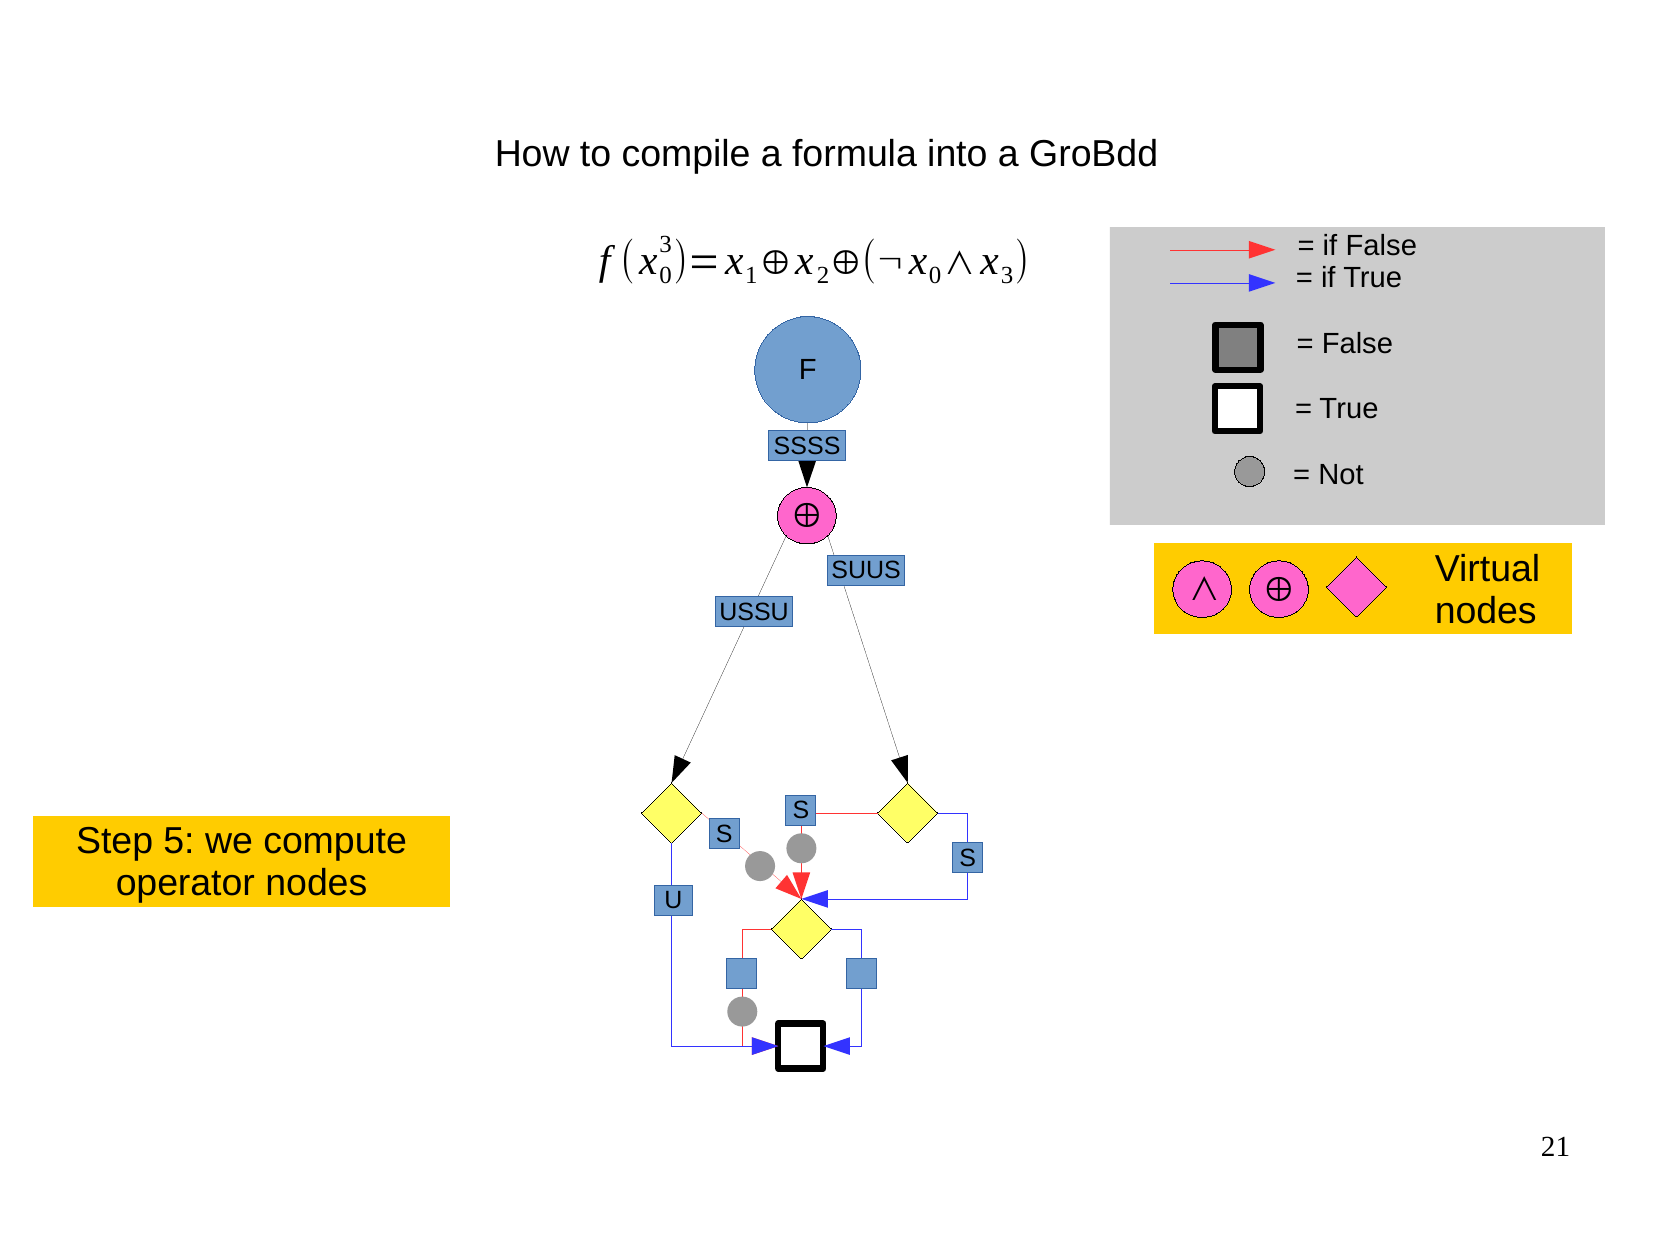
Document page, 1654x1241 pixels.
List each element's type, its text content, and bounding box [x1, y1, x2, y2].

title How to compile a formula into a GroBdd [82, 49, 1571, 257]
text_box SUUS [827, 555, 905, 586]
text_box [787, 537, 826, 544]
chart [1181, 563, 1229, 610]
text_box S [952, 842, 983, 873]
text_box [1154, 543, 1420, 634]
text_box [1234, 456, 1265, 487]
text_box [786, 833, 817, 864]
text_box [830, 498, 837, 533]
text_box U [654, 885, 693, 916]
text_box [877, 782, 938, 843]
text_box [727, 996, 758, 1027]
text_box [771, 899, 832, 959]
text_box [778, 1023, 824, 1069]
text_box = if False = if True = False = True = Not [1109, 227, 1605, 525]
text_box [846, 958, 877, 989]
text_box [745, 851, 776, 882]
text_box F [754, 316, 861, 423]
chart [1254, 563, 1302, 610]
text_box [1215, 386, 1261, 432]
text_box [777, 500, 782, 531]
text_box S [709, 818, 740, 849]
text_box SSSS [768, 430, 846, 461]
text_box [1215, 324, 1261, 370]
text_box Virtual nodes [1420, 540, 1571, 639]
text_box [726, 958, 757, 989]
text_box Step 5: we compute operator nodes [33, 816, 450, 907]
text_box S [785, 795, 816, 826]
text_box USSU [715, 596, 793, 627]
chart [590, 257, 1036, 289]
chart [782, 490, 830, 537]
text_box [641, 782, 701, 843]
